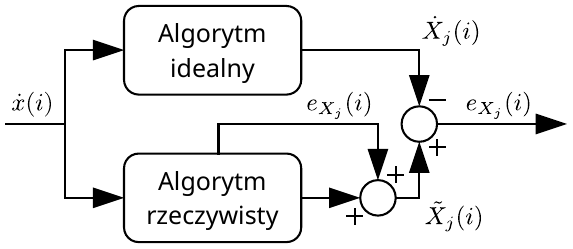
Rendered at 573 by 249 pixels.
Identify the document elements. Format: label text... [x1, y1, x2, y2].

text_box [45, 91, 51, 117]
text_box [11, 99, 25, 111]
text_box Algorytm idealny [124, 5, 302, 95]
text_box [318, 102, 335, 115]
text_box [422, 21, 443, 39]
text_box [334, 111, 340, 120]
text_box [364, 91, 371, 117]
text_box [455, 20, 461, 45]
text_box [493, 111, 500, 119]
text_box [523, 91, 530, 117]
text_box [463, 27, 470, 39]
text_box [347, 91, 353, 117]
text_box [307, 99, 317, 111]
text_box [514, 99, 521, 111]
text_box [355, 99, 362, 111]
text_box [472, 20, 479, 45]
text_box [506, 91, 513, 117]
text_box Algorytm rzeczywisty [124, 153, 302, 243]
text_box [466, 99, 477, 111]
text_box [478, 102, 494, 114]
text_box [425, 201, 482, 232]
text_box [35, 99, 43, 111]
text_box [442, 34, 450, 47]
text_box [27, 91, 34, 117]
